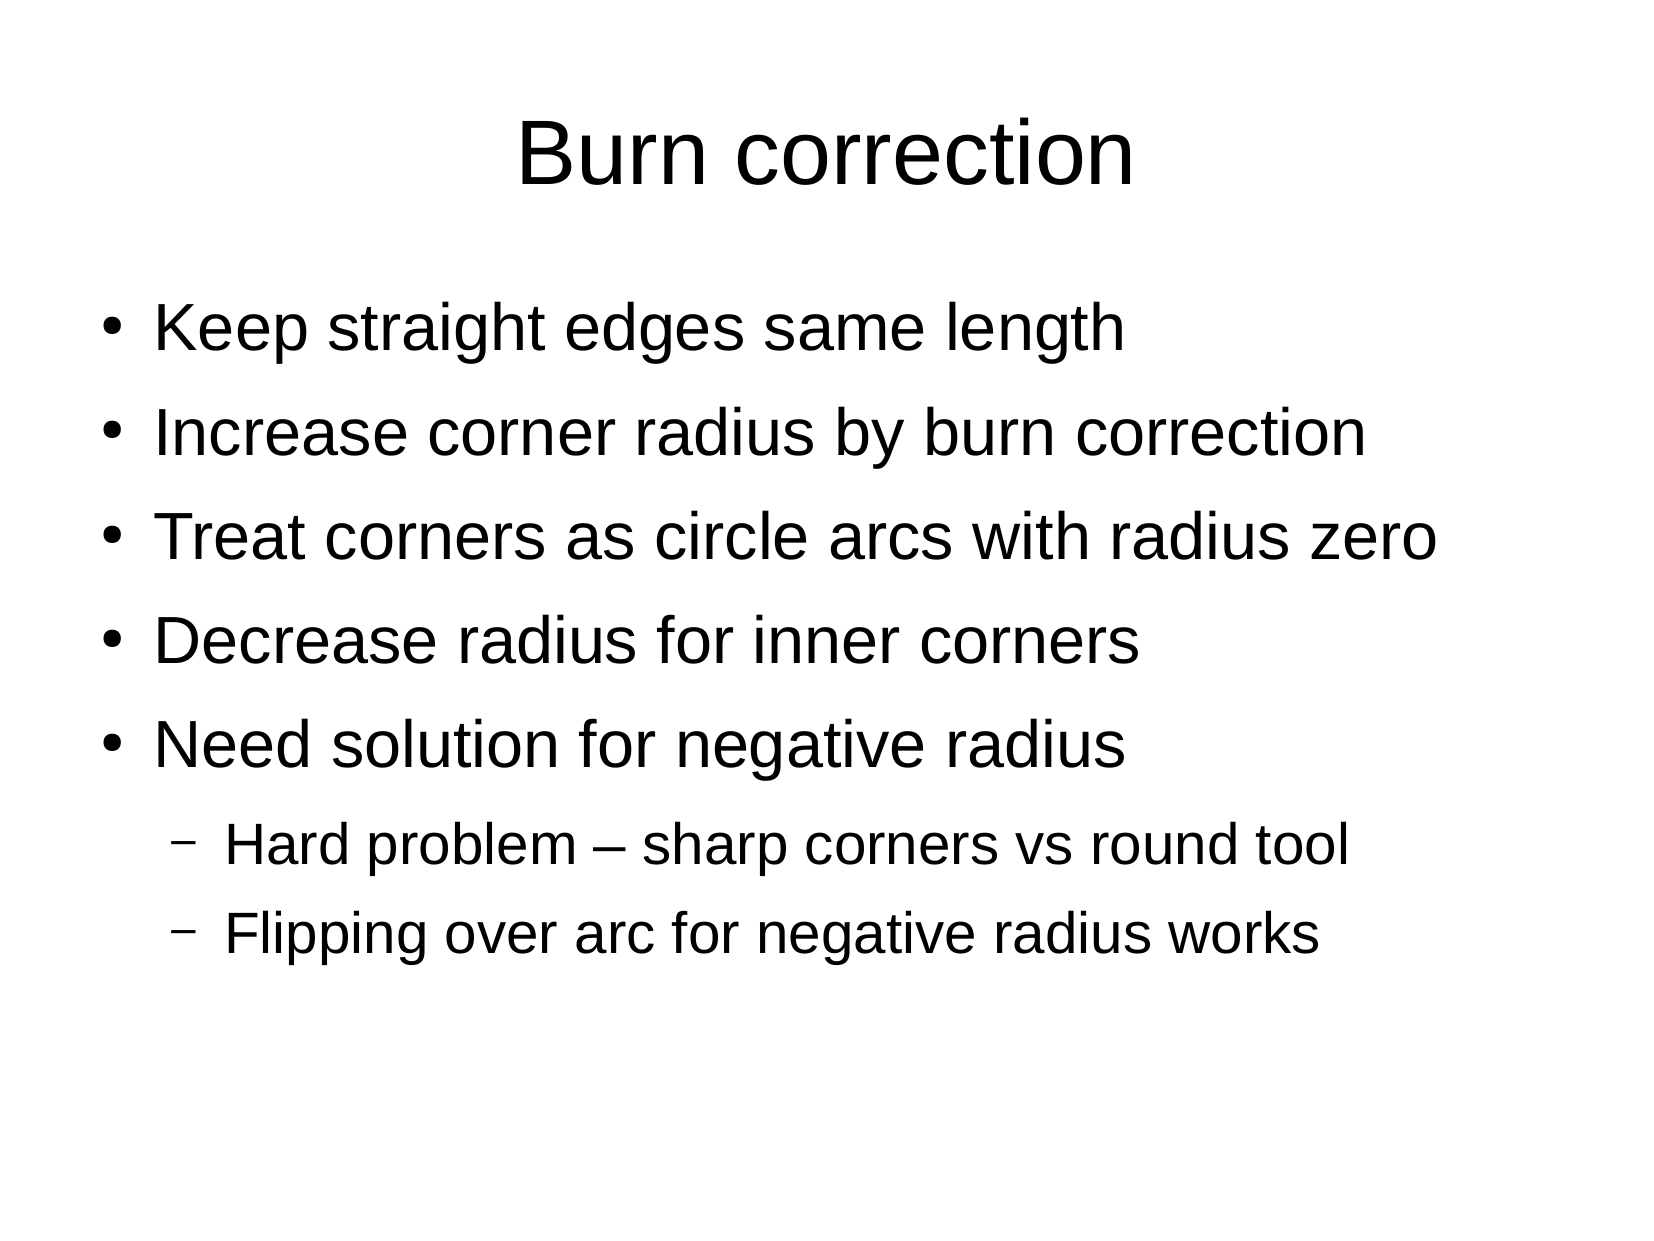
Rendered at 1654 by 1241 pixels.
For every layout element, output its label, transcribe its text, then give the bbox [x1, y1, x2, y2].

list Keep straight edges same length Increase corner radius by burn correction Treat corners as circle arcs with radius zero Decrease radius for inner corners Need solution for negative radius Hard problem – sharp corners vs round tool Flipping over arc for negative radius works [82, 290, 1571, 1073]
title Burn correction [82, 49, 1571, 257]
